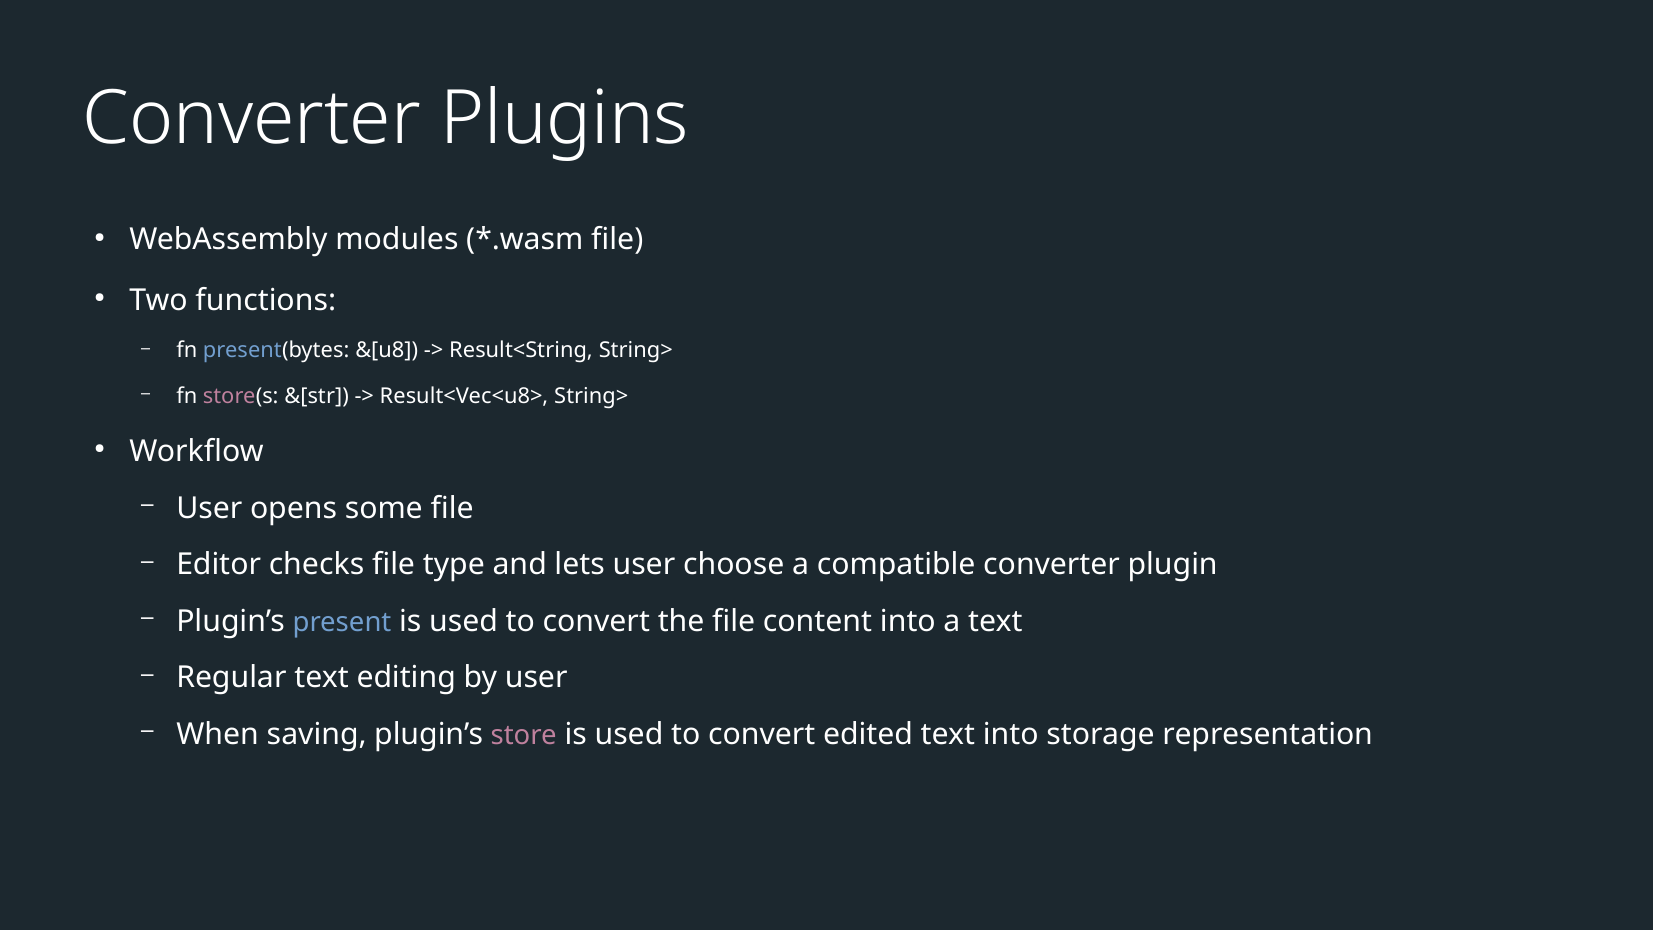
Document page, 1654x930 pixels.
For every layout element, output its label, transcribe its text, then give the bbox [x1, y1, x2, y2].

title Converter Plugins [82, 37, 1571, 193]
list WebAssembly modules (*.wasm file) Two functions: fn present(bytes: &[u8]) -> Result<String, String> fn store(s: &[str]) -> Result<Vec<u8>, String> Workflow User opens some file Editor checks file type and lets user choose a compatible converter plugin Plugin’s present is used to convert the file content into a text Regular text editing by user When saving, plugin’s store is used to convert edited text into storage representation [82, 217, 1571, 757]
